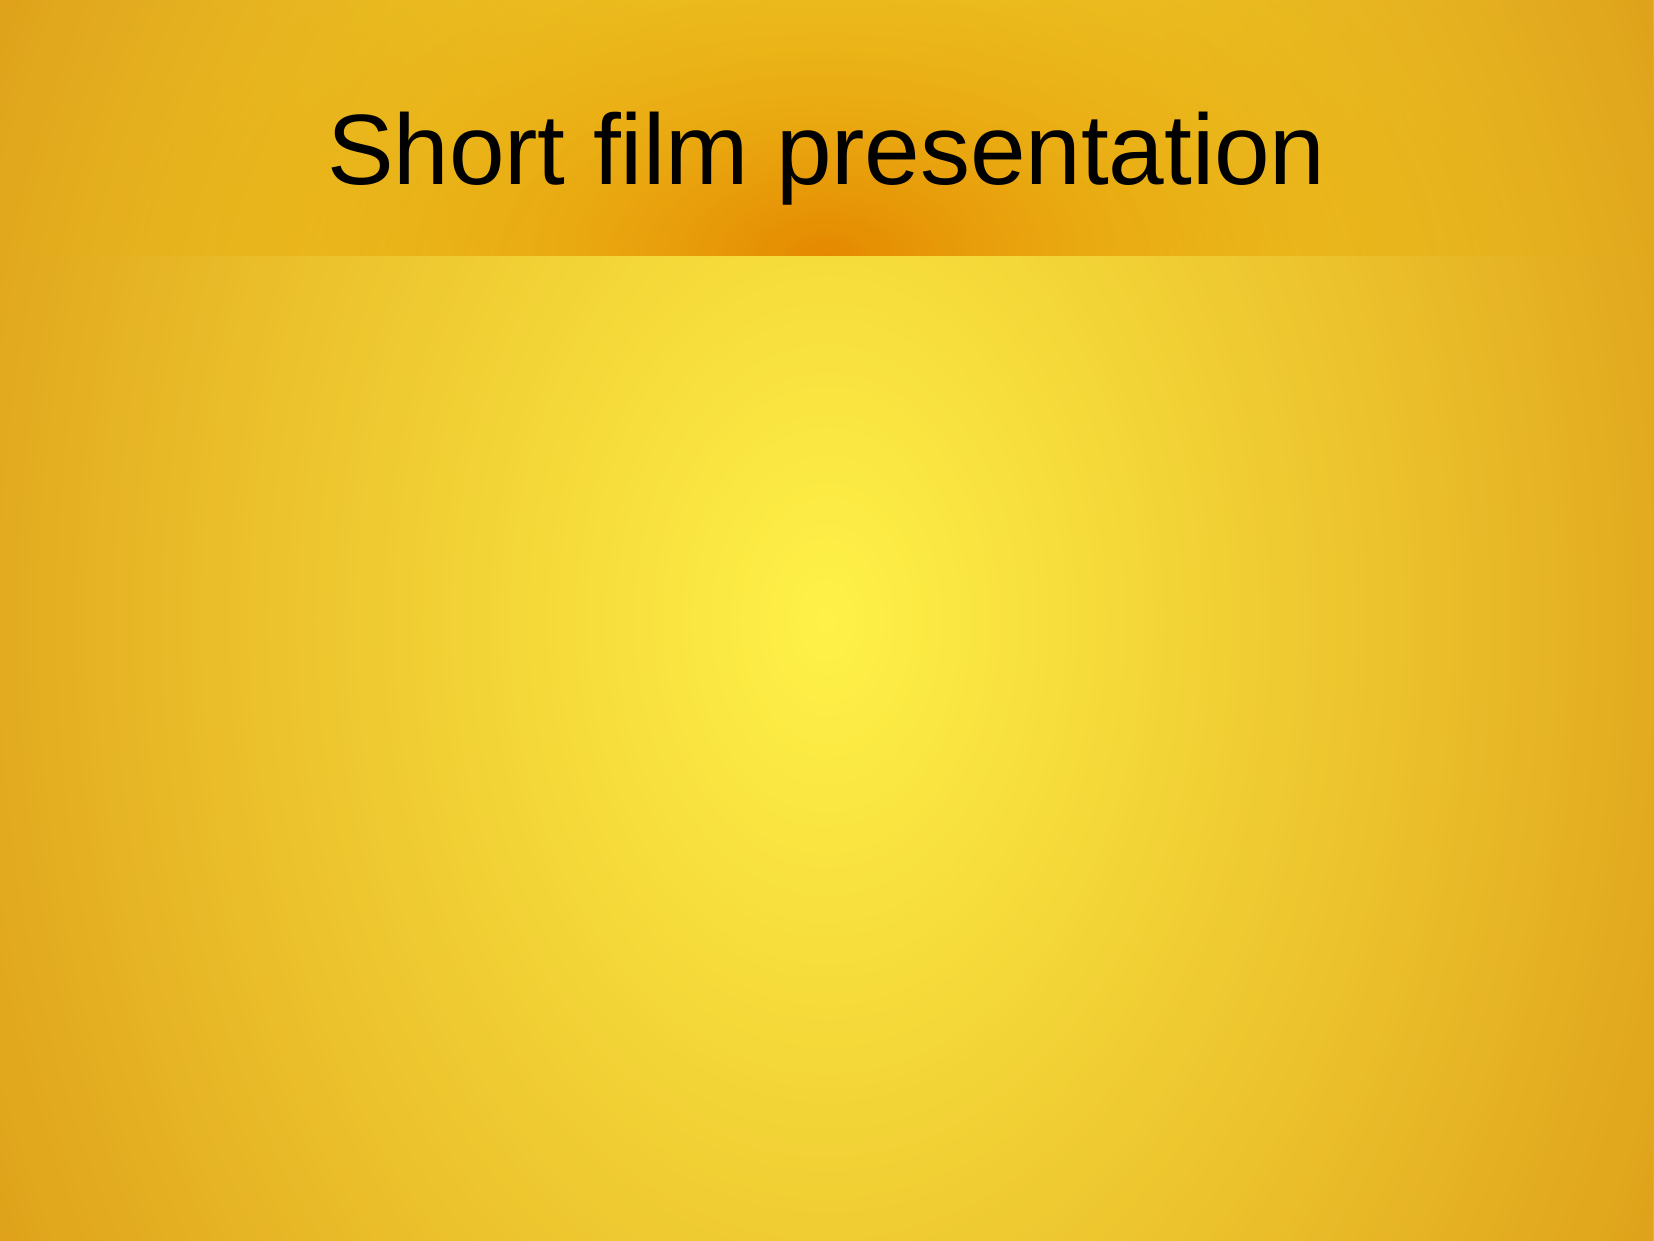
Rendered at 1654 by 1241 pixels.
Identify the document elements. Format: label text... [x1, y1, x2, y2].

title Short film presentation [82, 47, 1571, 252]
